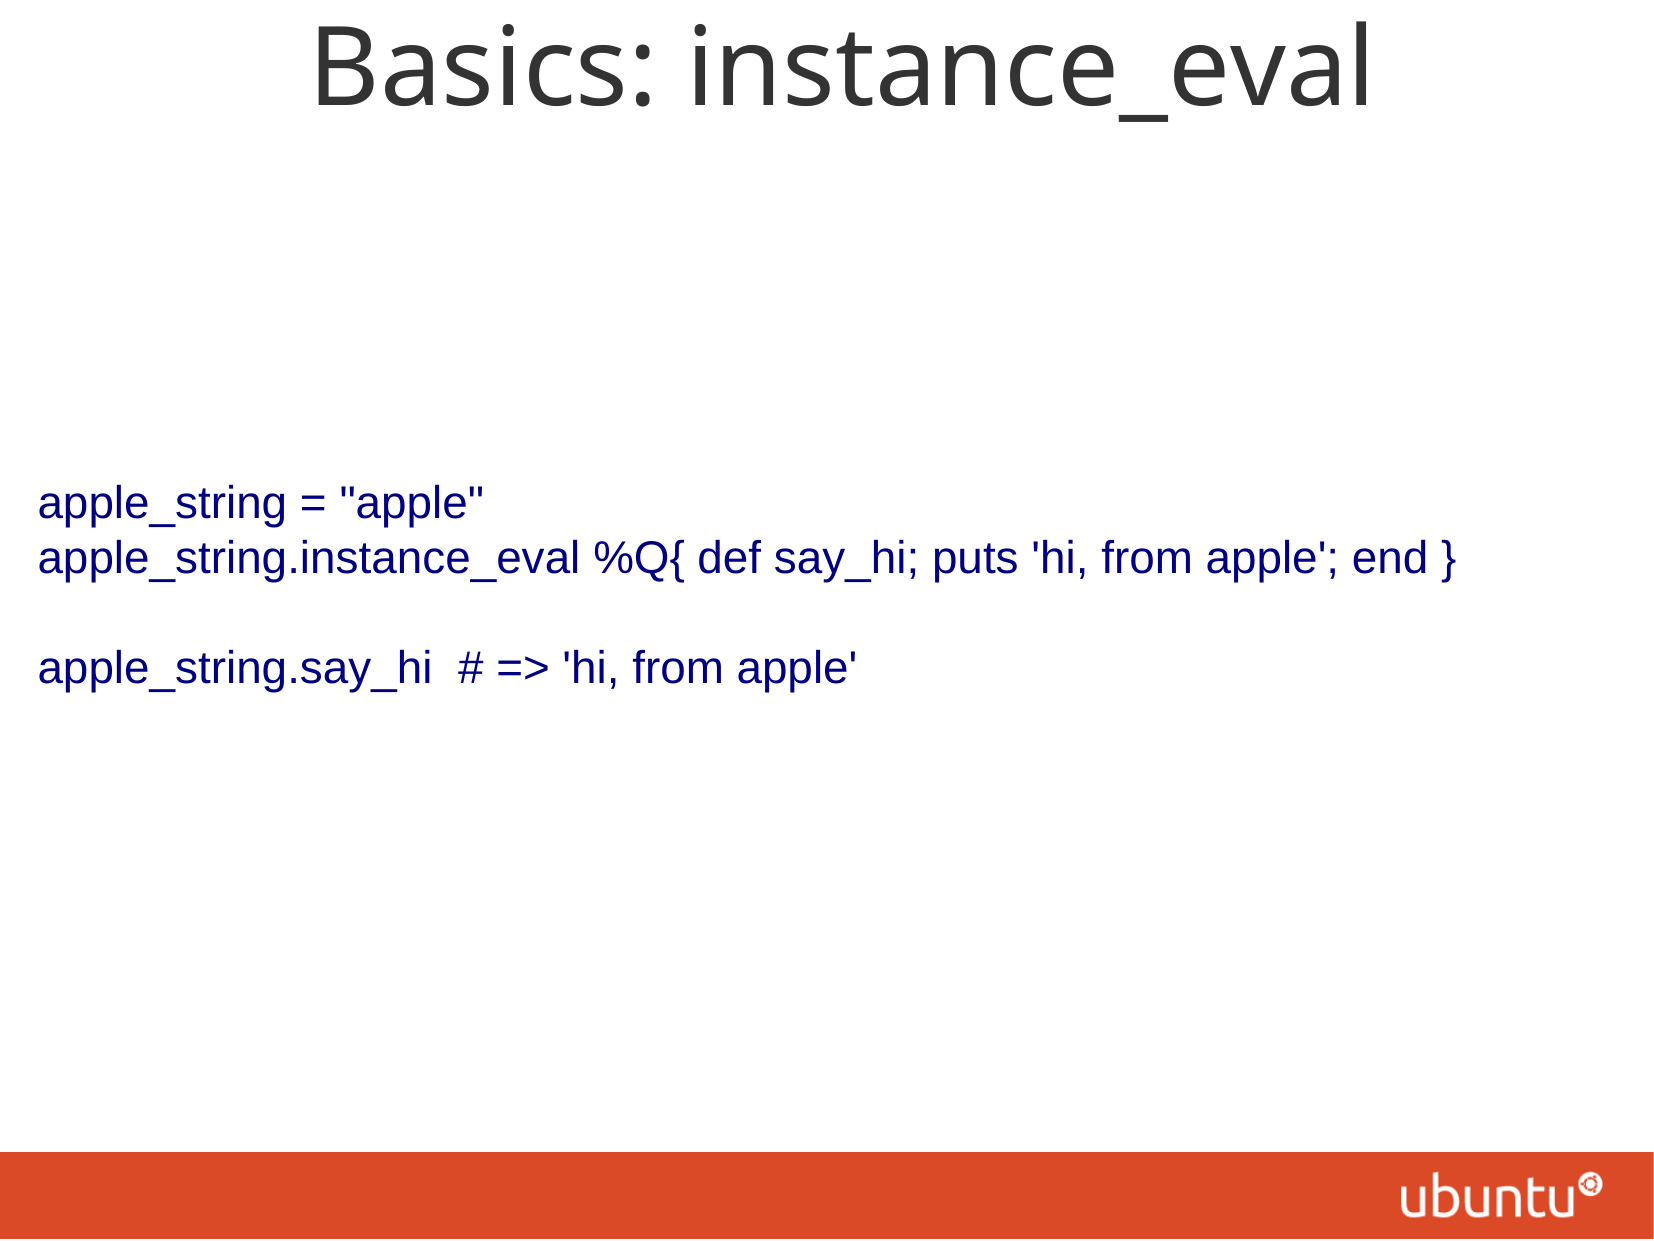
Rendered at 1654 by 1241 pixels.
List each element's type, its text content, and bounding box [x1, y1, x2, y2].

picture [0, 1152, 1654, 1239]
title Basics: instance_eval [73, 0, 1613, 141]
subtitle apple_string = "apple" apple_string.instance_eval %Q{ def say_hi; puts 'hi, from apple'; end } apple_string.say_hi # => 'hi, from apple' [37, 150, 1613, 1126]
